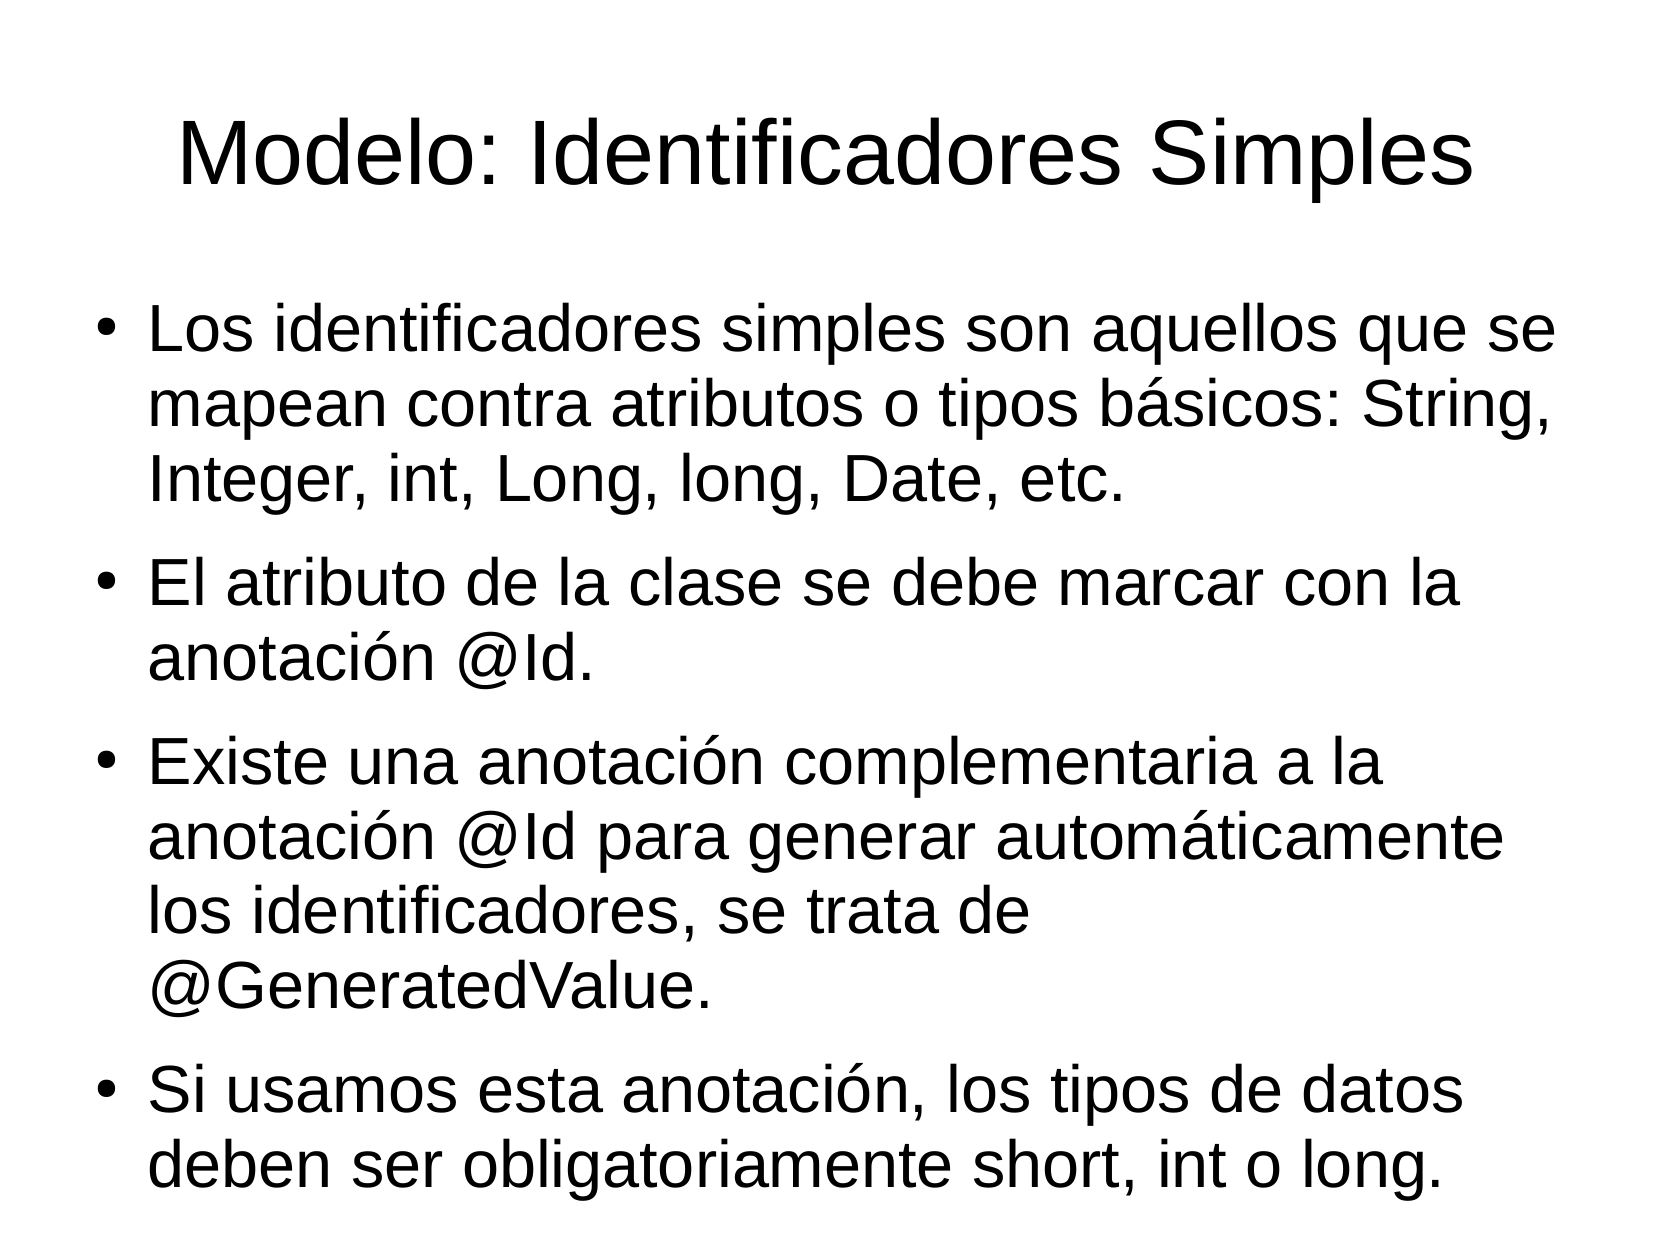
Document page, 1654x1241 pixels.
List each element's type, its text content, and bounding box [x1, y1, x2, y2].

list Los identificadores simples son aquellos que se mapean contra atributos o tipos básicos: String, Integer, int, Long, long, Date, etc. El atributo de la clase se debe marcar con la anotación @Id. Existe una anotación complementaria a la anotación @Id para generar automáticamente los identificadores, se trata de @GeneratedValue. Si usamos esta anotación, los tipos de datos deben ser obligatoriamente short, int o long. [76, 291, 1565, 1203]
title Modelo: Identificadores Simples [82, 49, 1571, 257]
